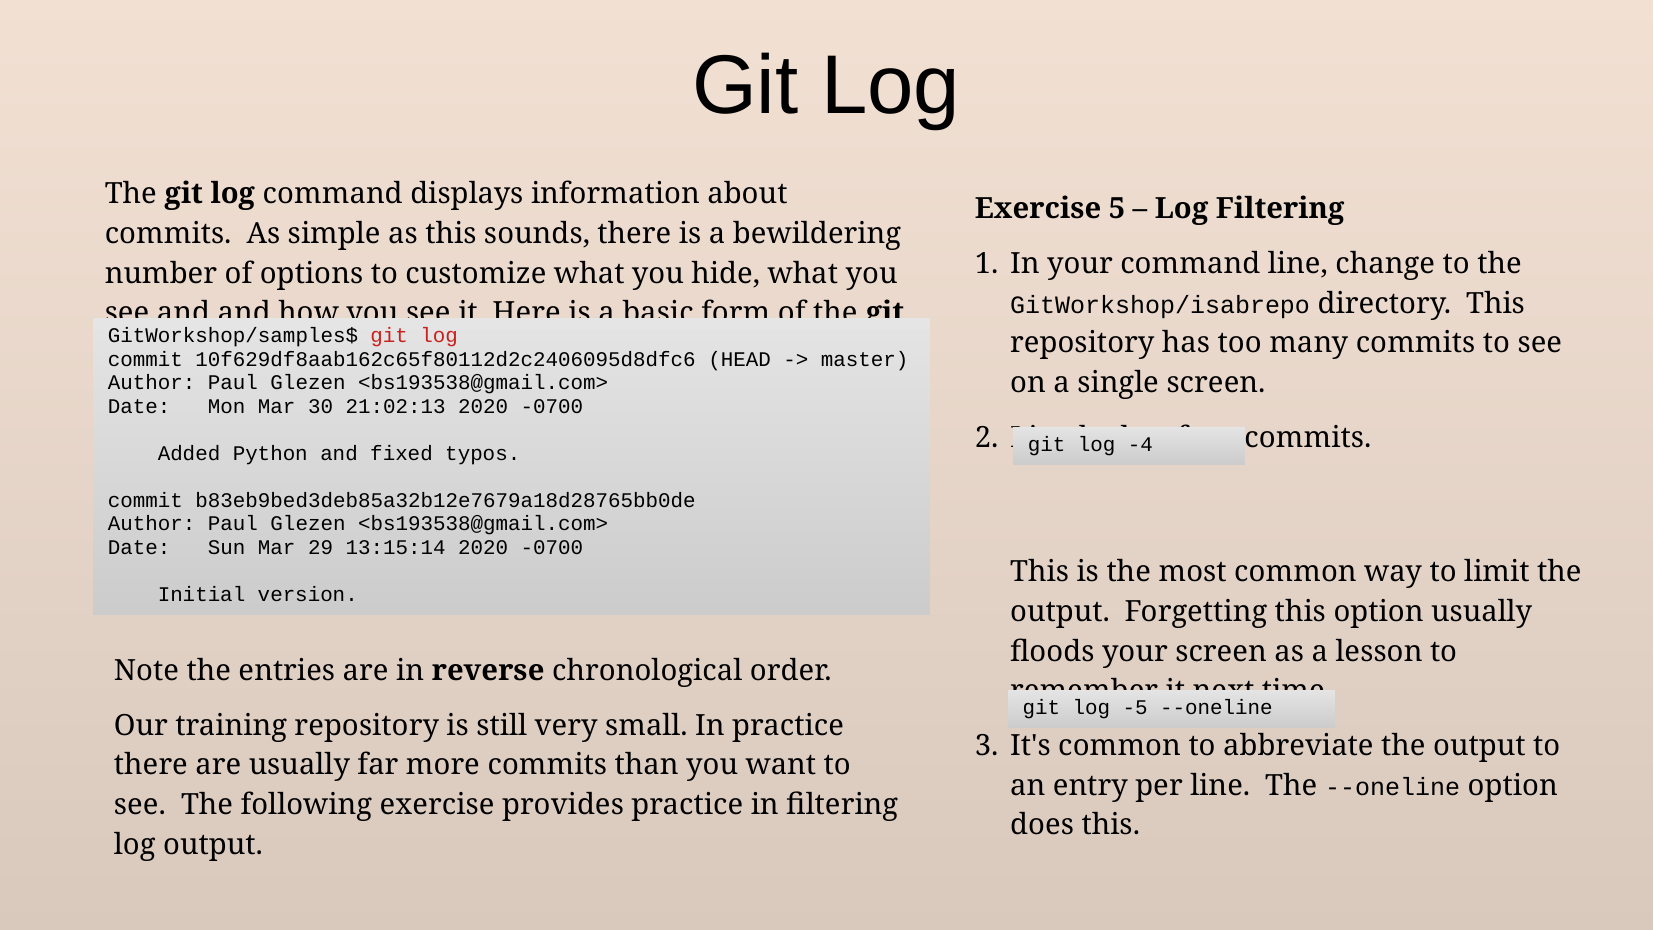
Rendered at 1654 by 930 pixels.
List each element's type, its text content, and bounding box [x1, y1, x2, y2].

text_box [311, 312, 318, 318]
text_box [394, 312, 415, 318]
text_box [638, 312, 651, 318]
text_box [611, 312, 625, 318]
text_box [45, 150, 676, 541]
text_box [196, 312, 204, 318]
text_box [473, 312, 496, 318]
text_box Note the entries are in reverse chronological order. Our training repository is still very small. In practice there are usually far more commits than you want to see. The following exercise provides practice in filtering log output. [99, 641, 916, 804]
text_box GitWorkshop/samples$ git log commit 10f629df8aab162c65f80112d2c2406095d8dfc6 (HEAD -> master) Author: Paul Glezen <bs193538@gmail.com> Date: Mon Mar 30 21:02:13 2020 -0700 Added Python and fixed typos. commit b83eb9bed3deb85a32b12e7679a18d28765bb0de Author: Paul Glezen <bs193538@gmail.com> Date: Sun Mar 29 13:15:14 2020 -0700 Initial version. [93, 318, 931, 616]
text_box [584, 312, 609, 318]
text_box [438, 312, 461, 318]
title Git Log [82, 19, 1571, 151]
text_box [137, 312, 167, 318]
text_box [207, 312, 228, 318]
text_box [121, 312, 135, 318]
text_box [169, 312, 176, 318]
text_box [284, 312, 291, 318]
text_box [385, 312, 392, 318]
text_box [366, 312, 374, 318]
text_box [423, 312, 436, 318]
text_box [549, 312, 571, 318]
text_box [111, 312, 119, 318]
text_box [300, 312, 308, 318]
text_box The git log command displays information about commits. As simple as this sounds, there is a bewildering number of options to customize what you hide, what you see and and how you see it. Here is a basic form of the git log command. [90, 165, 931, 312]
text_box [537, 312, 547, 318]
text_box [519, 312, 534, 318]
text_box [499, 312, 508, 318]
text_box [267, 312, 281, 318]
text_box [357, 312, 364, 318]
text_box git log -4 [1013, 426, 1246, 466]
text_box [653, 312, 665, 318]
text_box [240, 312, 247, 318]
text_box [179, 312, 186, 318]
text_box [628, 312, 635, 318]
text_box [230, 312, 237, 318]
text_box [256, 312, 264, 318]
text_box Exercise 5 – Log Filtering In your command line, change to the GitWorkshop/isabrepo directory. This repository has too many commits to see on a single screen. List the last four commits. This is the most common way to limit the output. Forgetting this option usually floods your screen as a lesson to remember it next time. It's common to abbreviate the output to an entry per line. The --oneline option does this. [960, 180, 1606, 684]
text_box [333, 312, 352, 318]
text_box [574, 312, 586, 318]
text_box git log -5 --oneline [1007, 690, 1336, 729]
text_box [663, 312, 672, 318]
text_box [413, 312, 421, 318]
